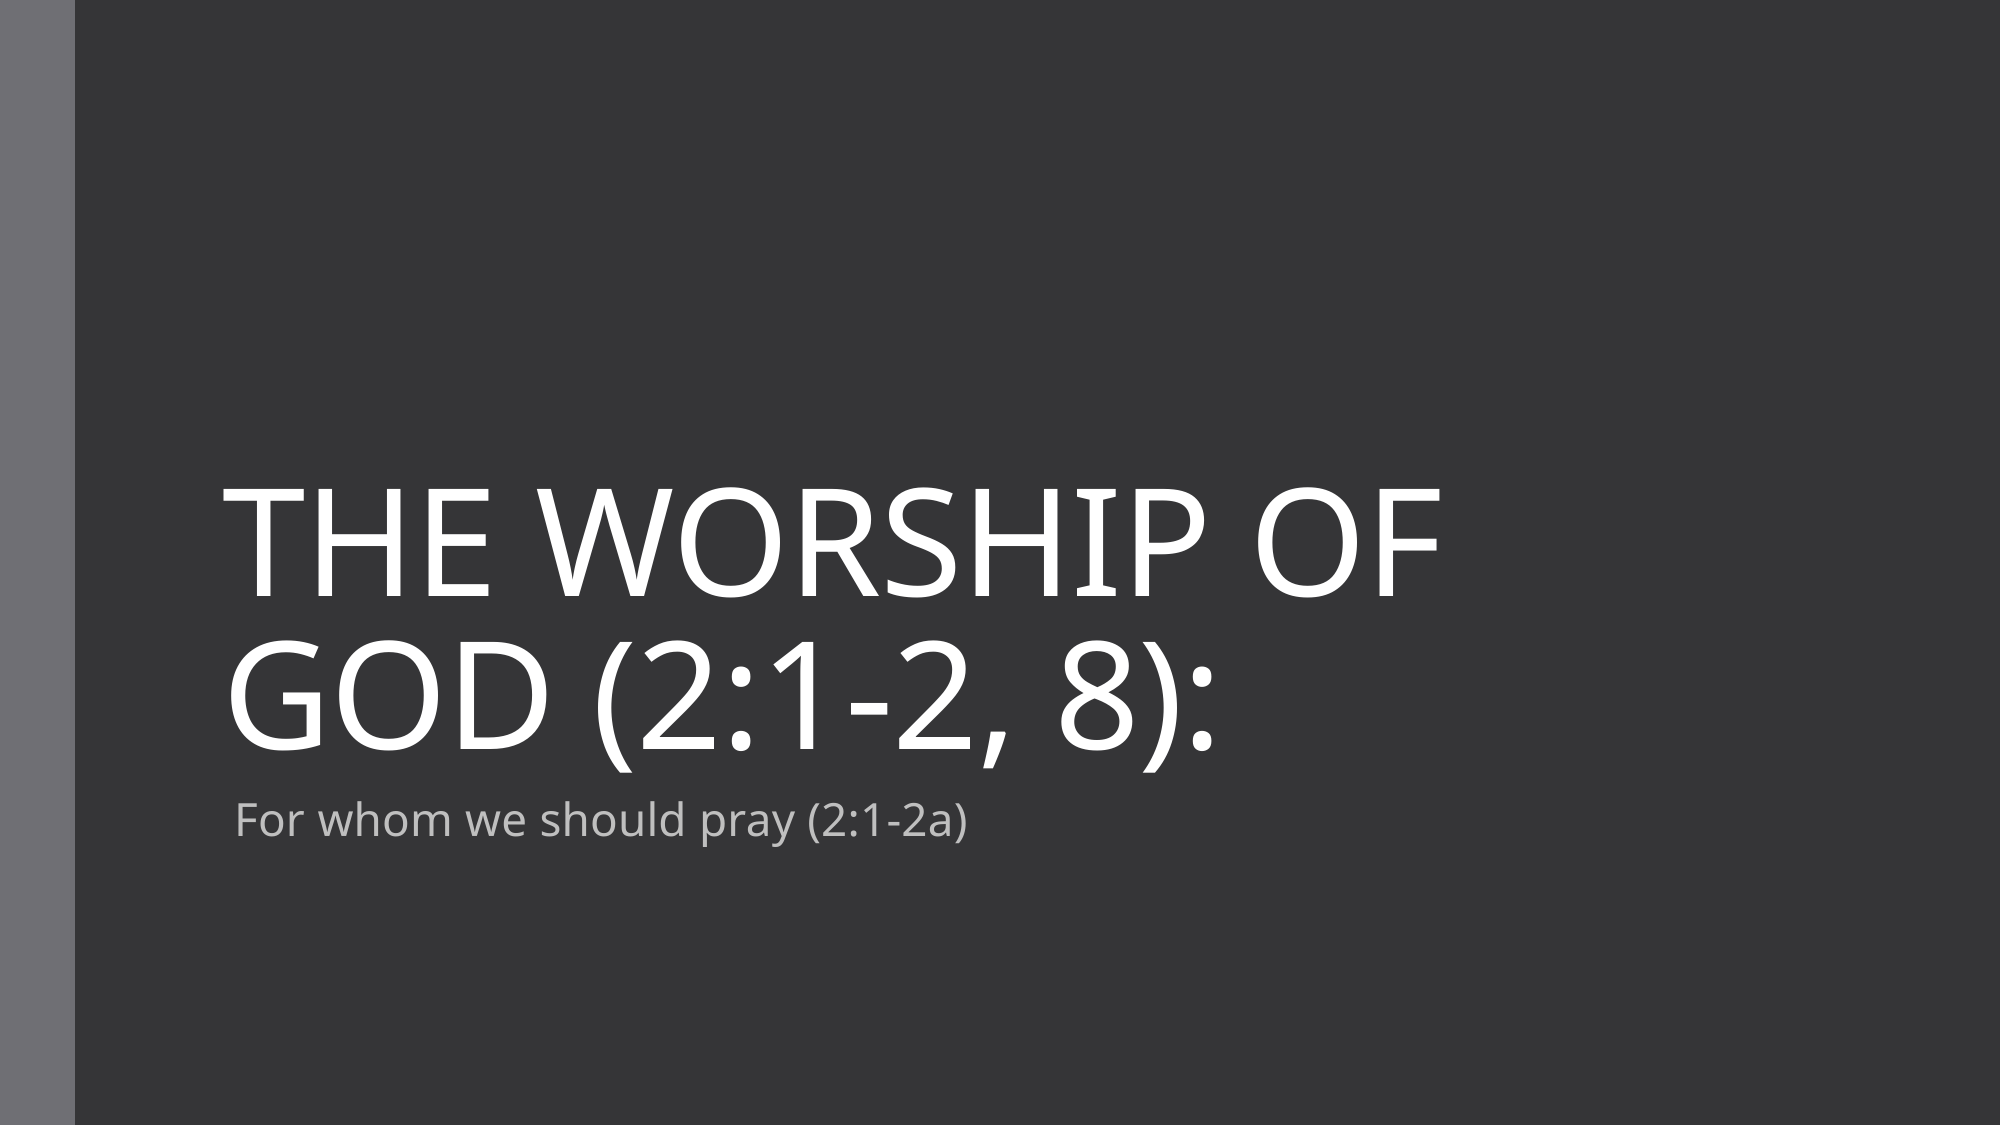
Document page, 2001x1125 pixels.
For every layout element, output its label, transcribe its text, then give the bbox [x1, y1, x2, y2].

subtitle For whom we should pray (2:1-2a) [206, 787, 1752, 1066]
title THE WORSHIP OF GOD (2:1-2, 8): [206, 124, 1752, 787]
